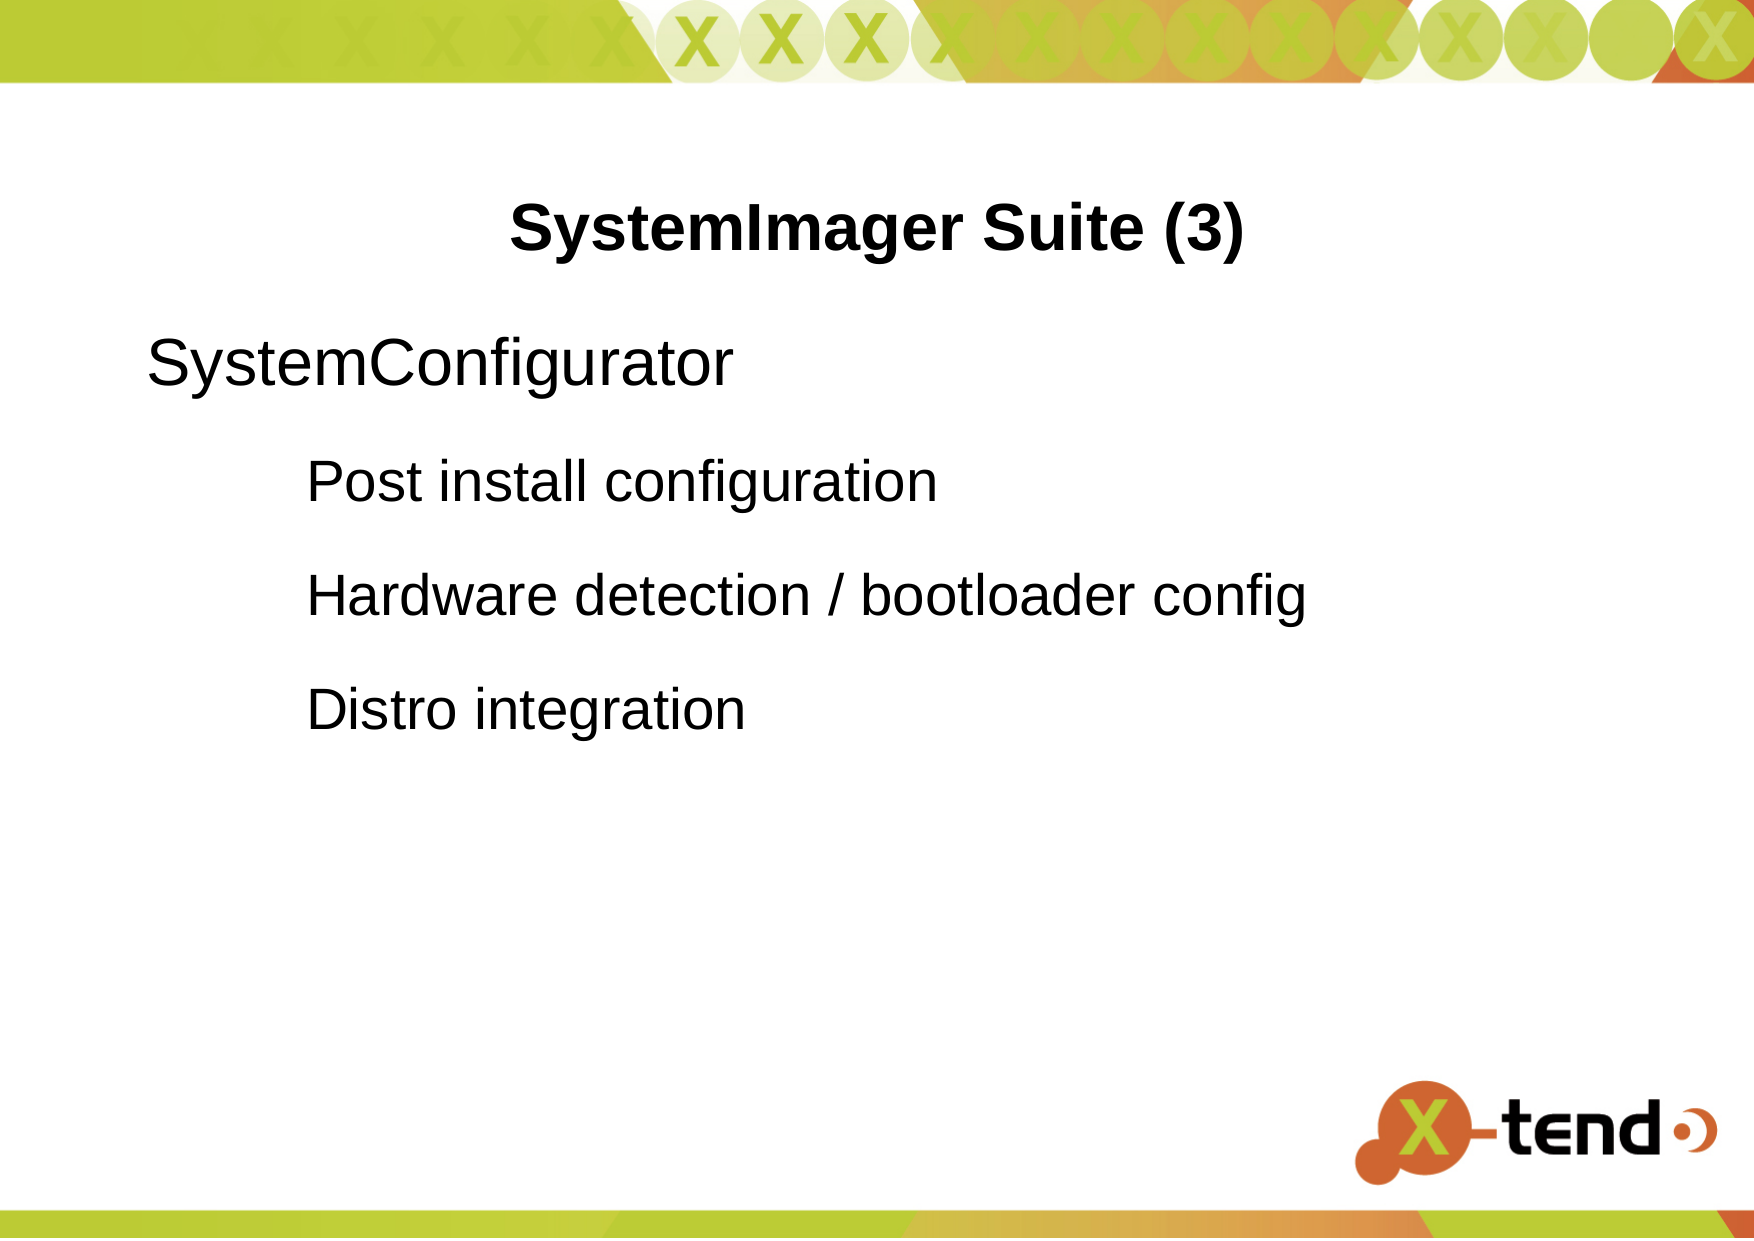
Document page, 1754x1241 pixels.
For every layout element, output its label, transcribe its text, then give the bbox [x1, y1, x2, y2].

list SystemImager Suite (3) SystemConfigurator Post install configuration Hardware detection / bootloader config Distro integration [128, 150, 1627, 1127]
picture [0, 0, 1754, 1238]
